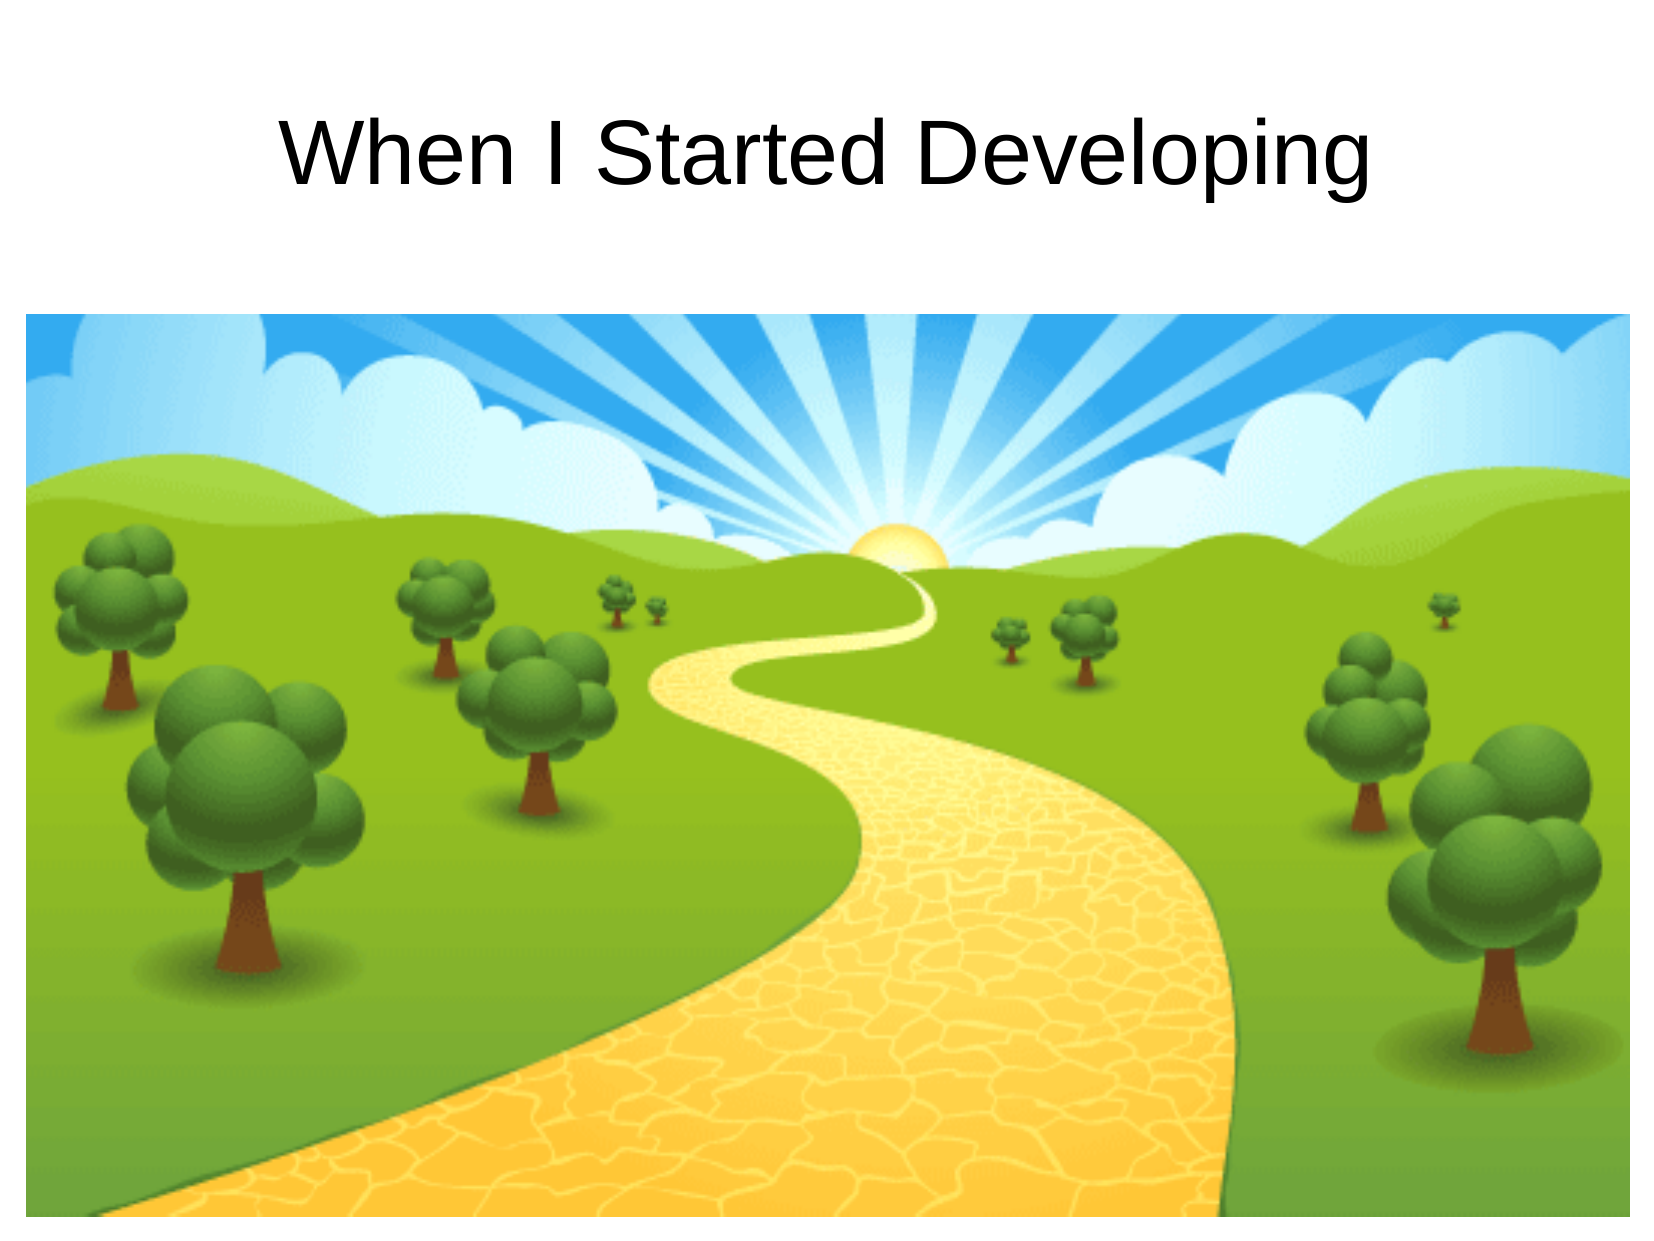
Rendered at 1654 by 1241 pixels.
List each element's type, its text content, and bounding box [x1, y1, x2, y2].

picture [26, 314, 1630, 1217]
title When I Started Developing [82, 49, 1571, 257]
